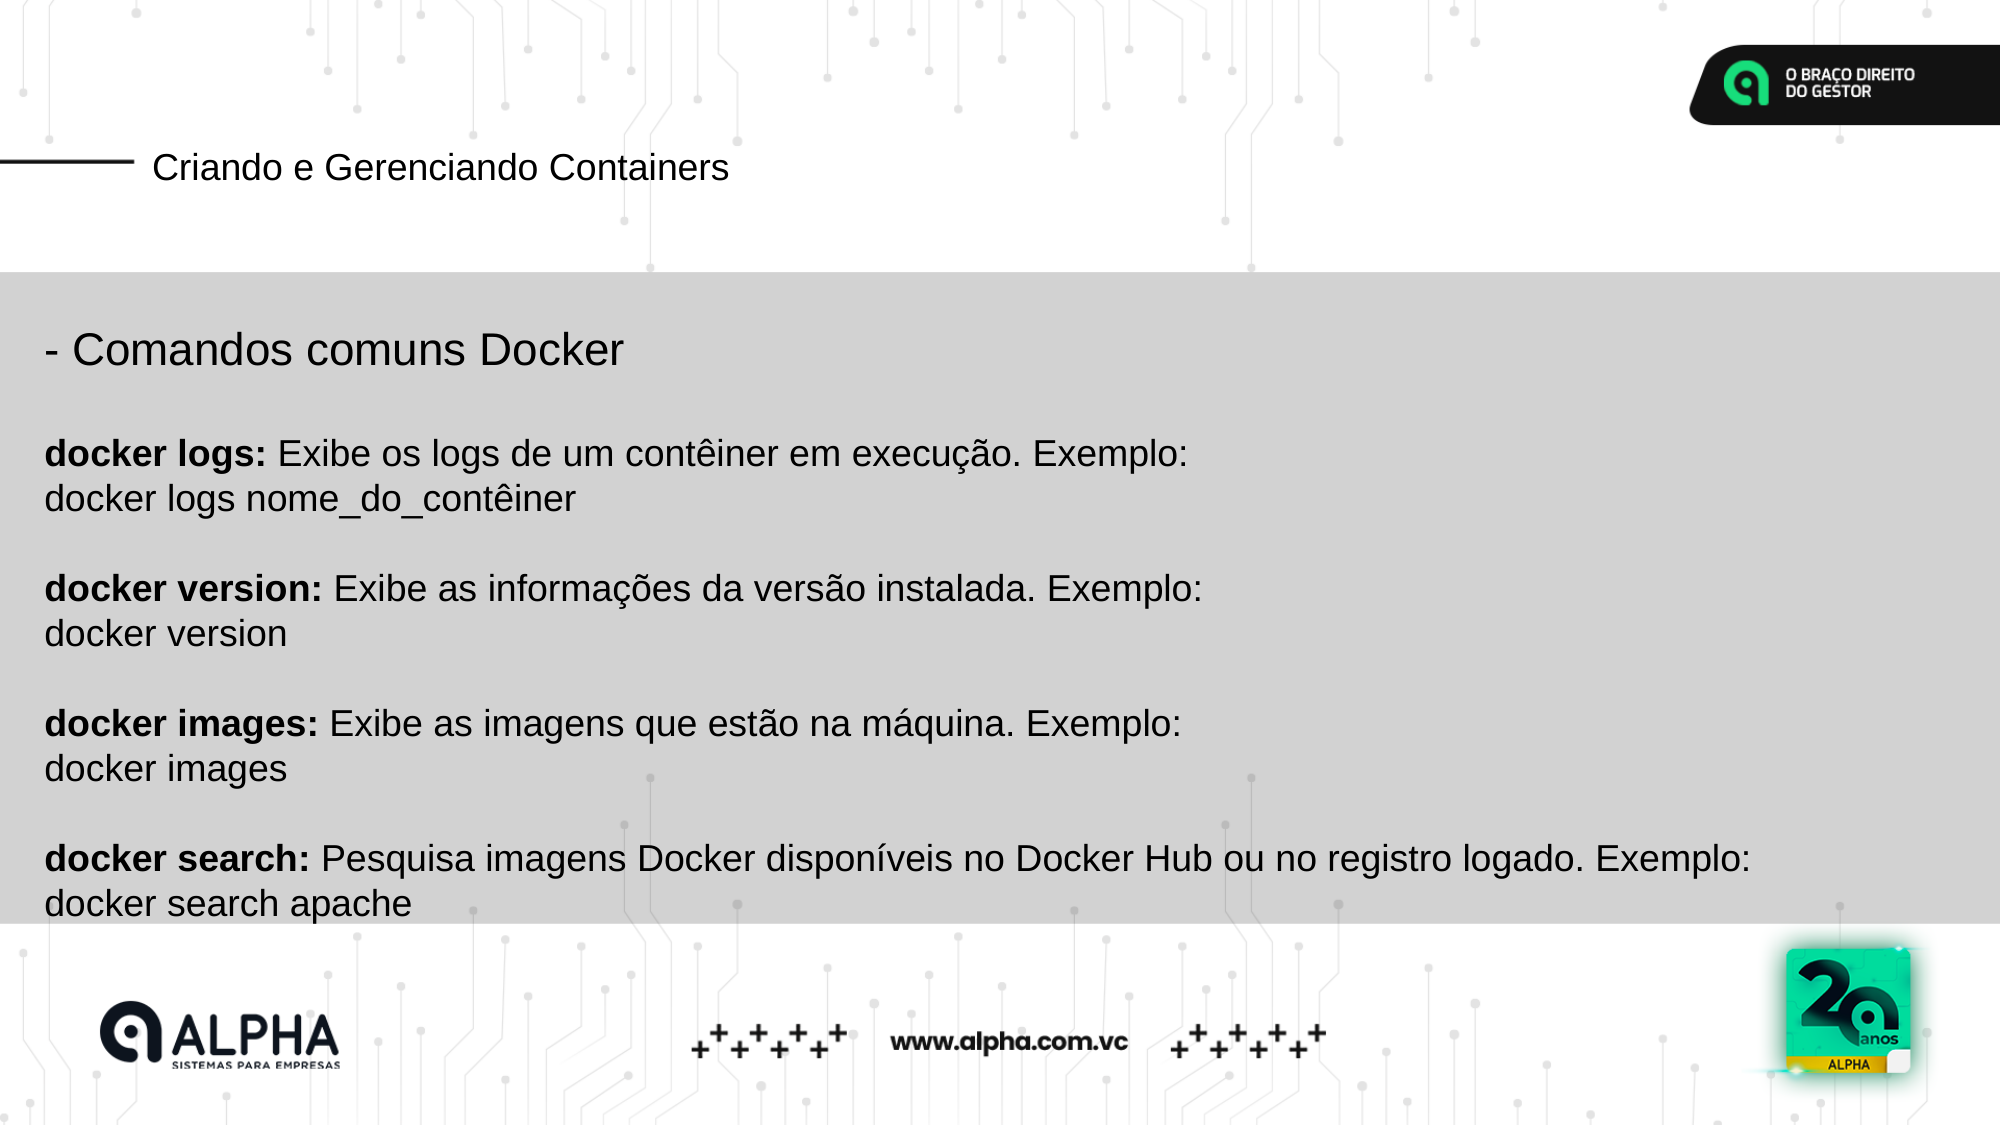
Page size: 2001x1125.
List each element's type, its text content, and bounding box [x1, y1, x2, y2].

picture [0, 0, 2000, 1125]
text_box Criando e Gerenciando Containers [137, 59, 1862, 277]
text_box - Comandos comuns Docker docker logs: Exibe os logs de um contêiner em execução. Exemplo: docker logs nome_do_contêiner docker version: Exibe as informações da versão instalada. Exemplo: docker version docker images: Exibe as imagens que estão na máquina. Exemplo: docker images docker search: Pesquisa imagens Docker disponíveis no Docker Hub ou no registro logado. Exemplo: docker search apache [29, 311, 1969, 532]
